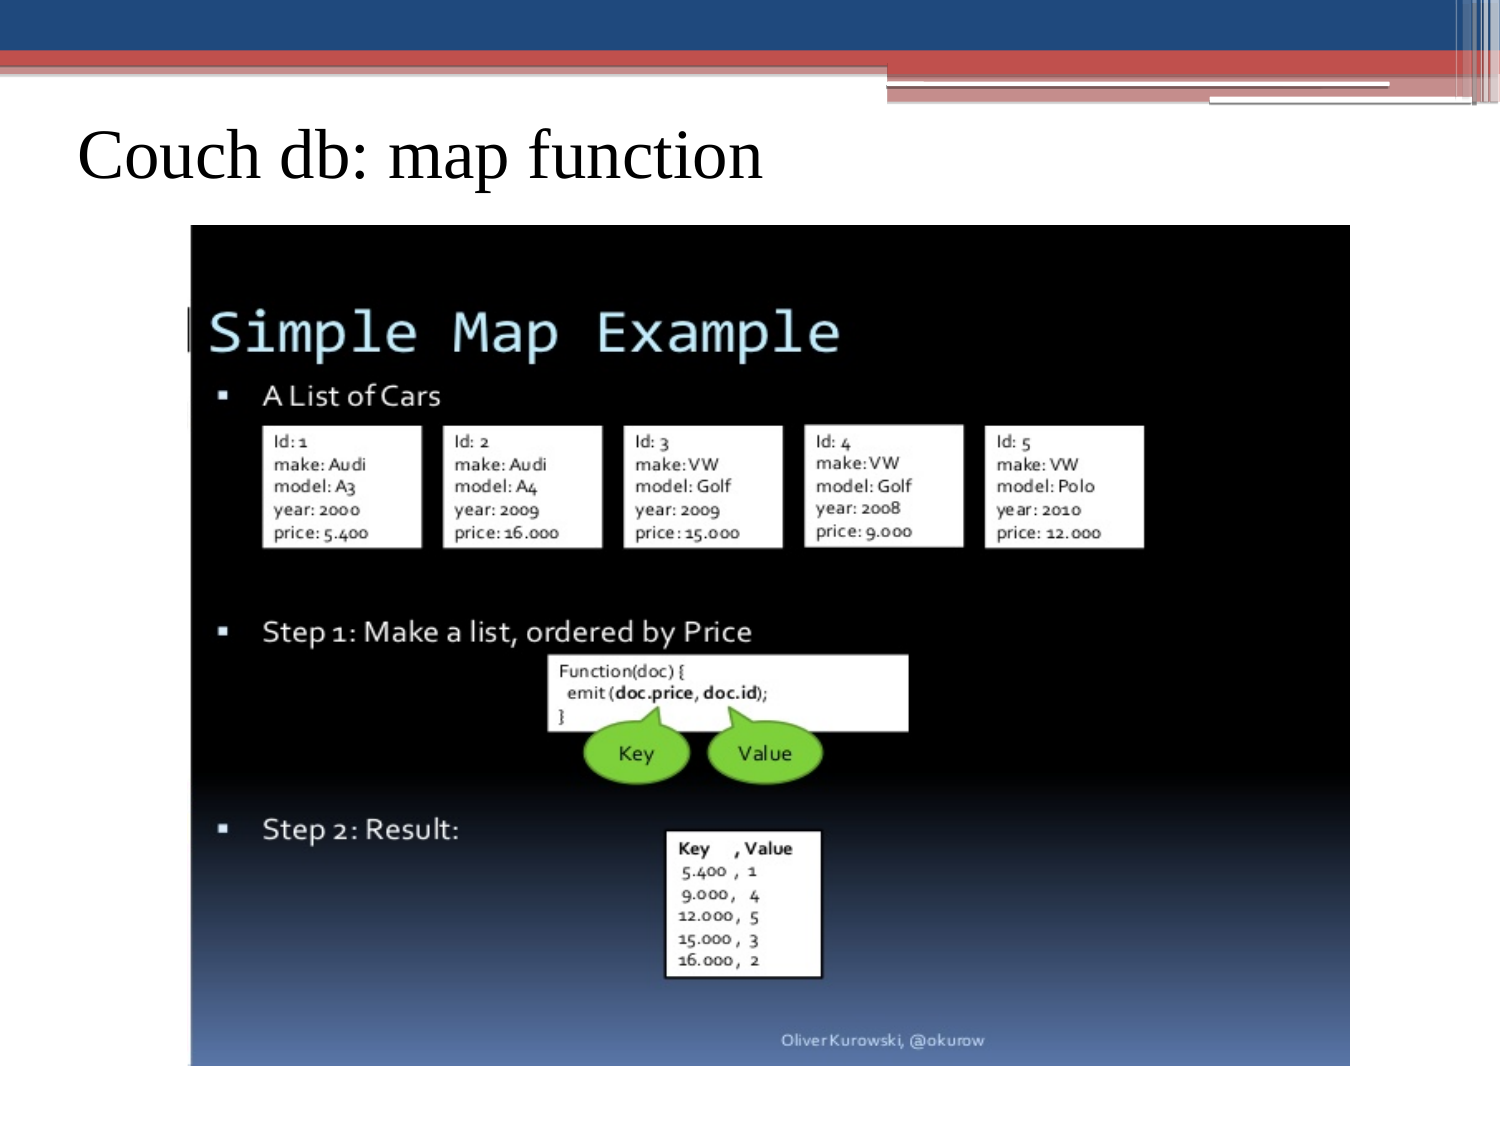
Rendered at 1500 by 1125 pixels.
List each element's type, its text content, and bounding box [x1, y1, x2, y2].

picture [187, 224, 1350, 1066]
title Couch db: map function [62, 99, 1413, 200]
